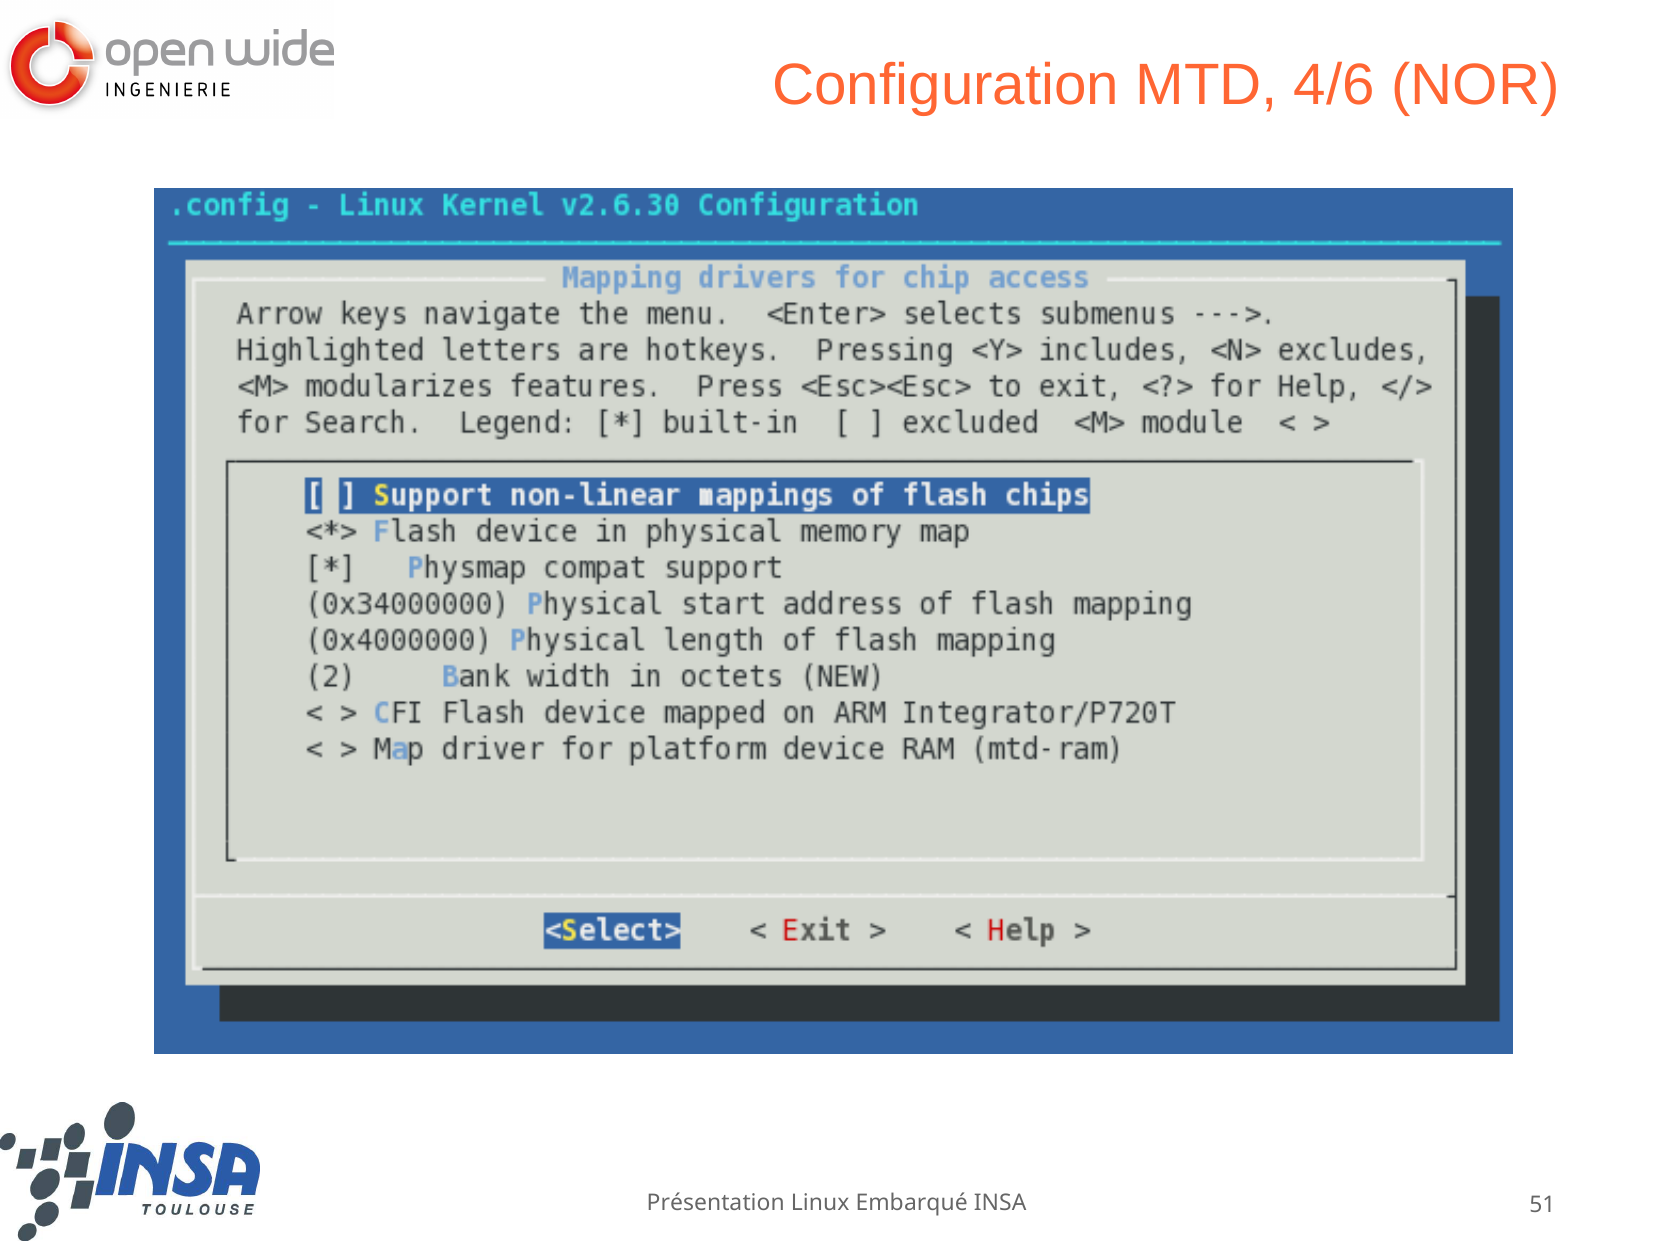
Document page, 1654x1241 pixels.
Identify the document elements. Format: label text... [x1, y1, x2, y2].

picture [0, 1102, 260, 1241]
picture [0, 0, 334, 119]
title Configuration MTD, 4/6 (NOR) [602, 12, 1561, 157]
picture [154, 188, 1513, 1054]
